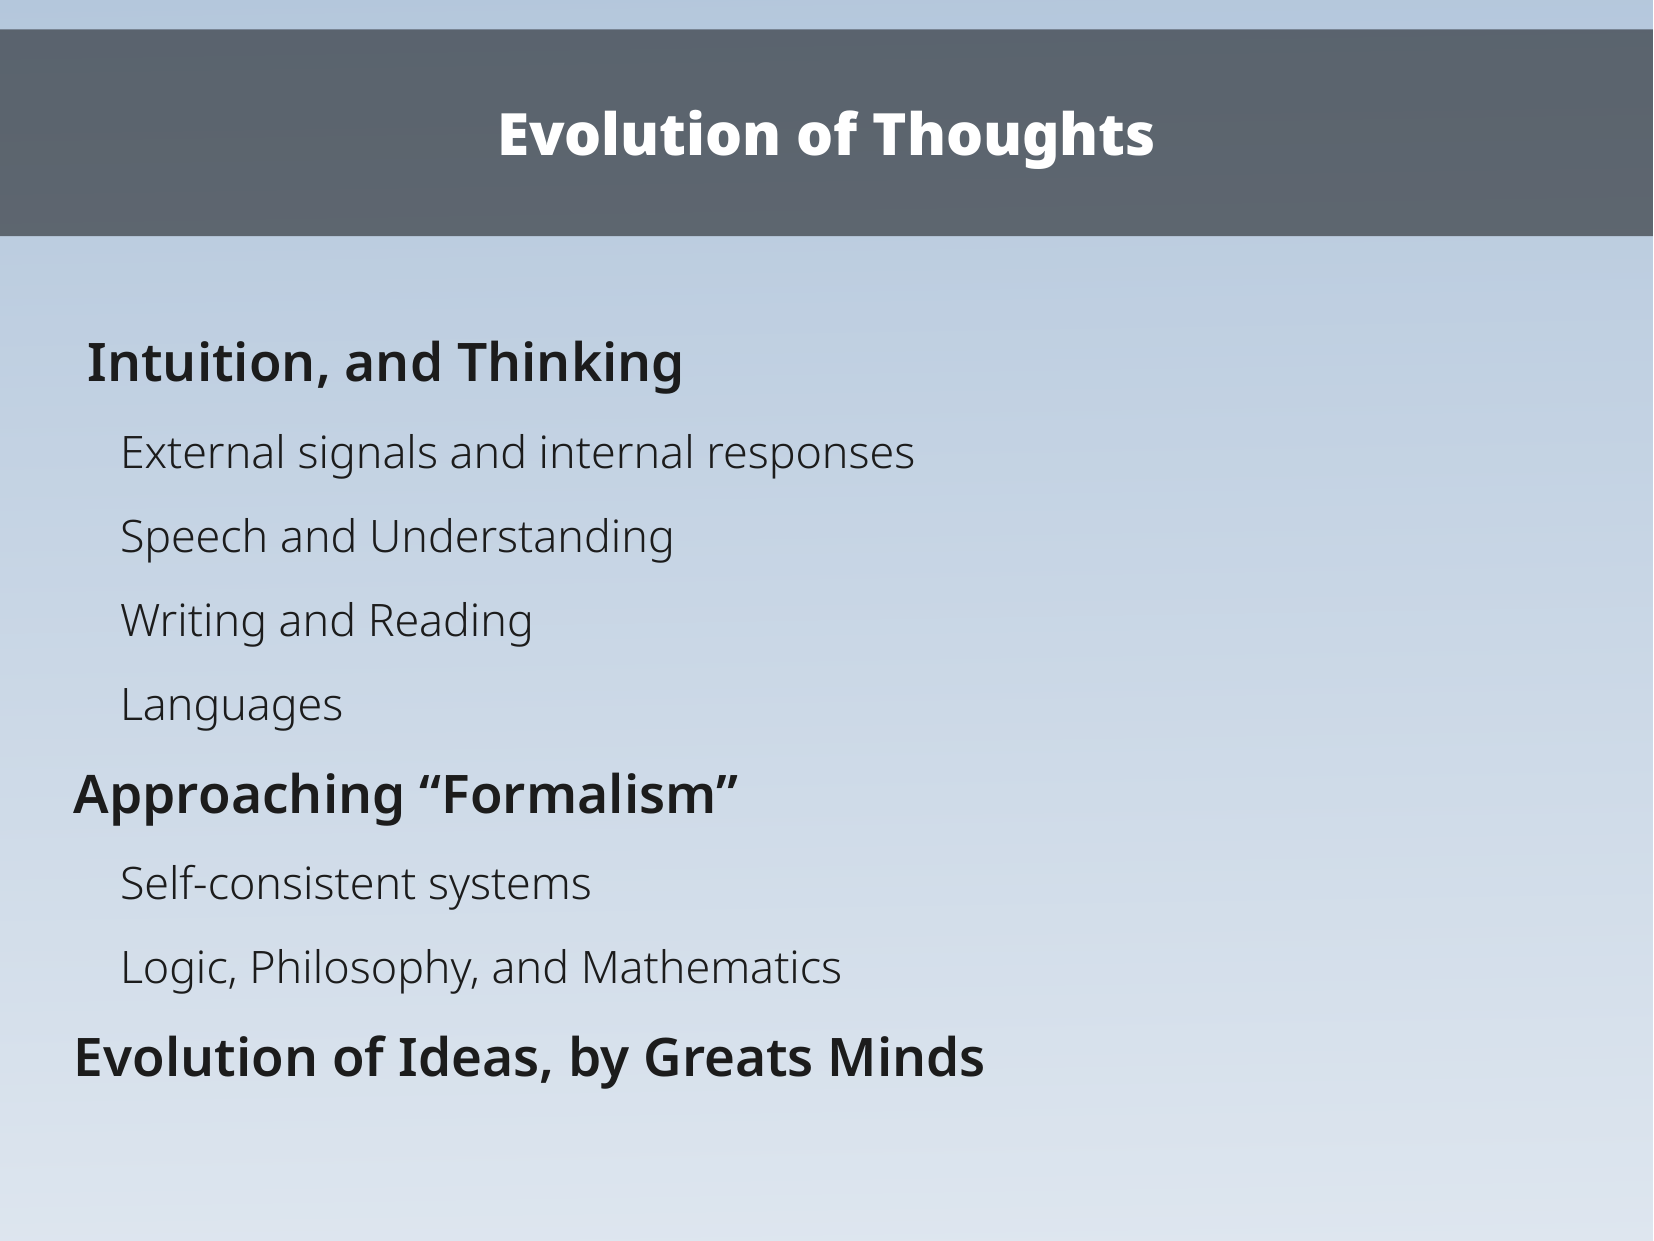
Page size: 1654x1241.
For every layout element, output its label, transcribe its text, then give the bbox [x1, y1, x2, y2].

title Evolution of Thoughts [58, 59, 1594, 207]
list Intuition, and Thinking External signals and internal responses Speech and Understanding Writing and Reading Languages Approaching “Formalism” Self-consistent systems Logic, Philosophy, and Mathematics Evolution of Ideas, by Greats Minds [73, 324, 1580, 1093]
